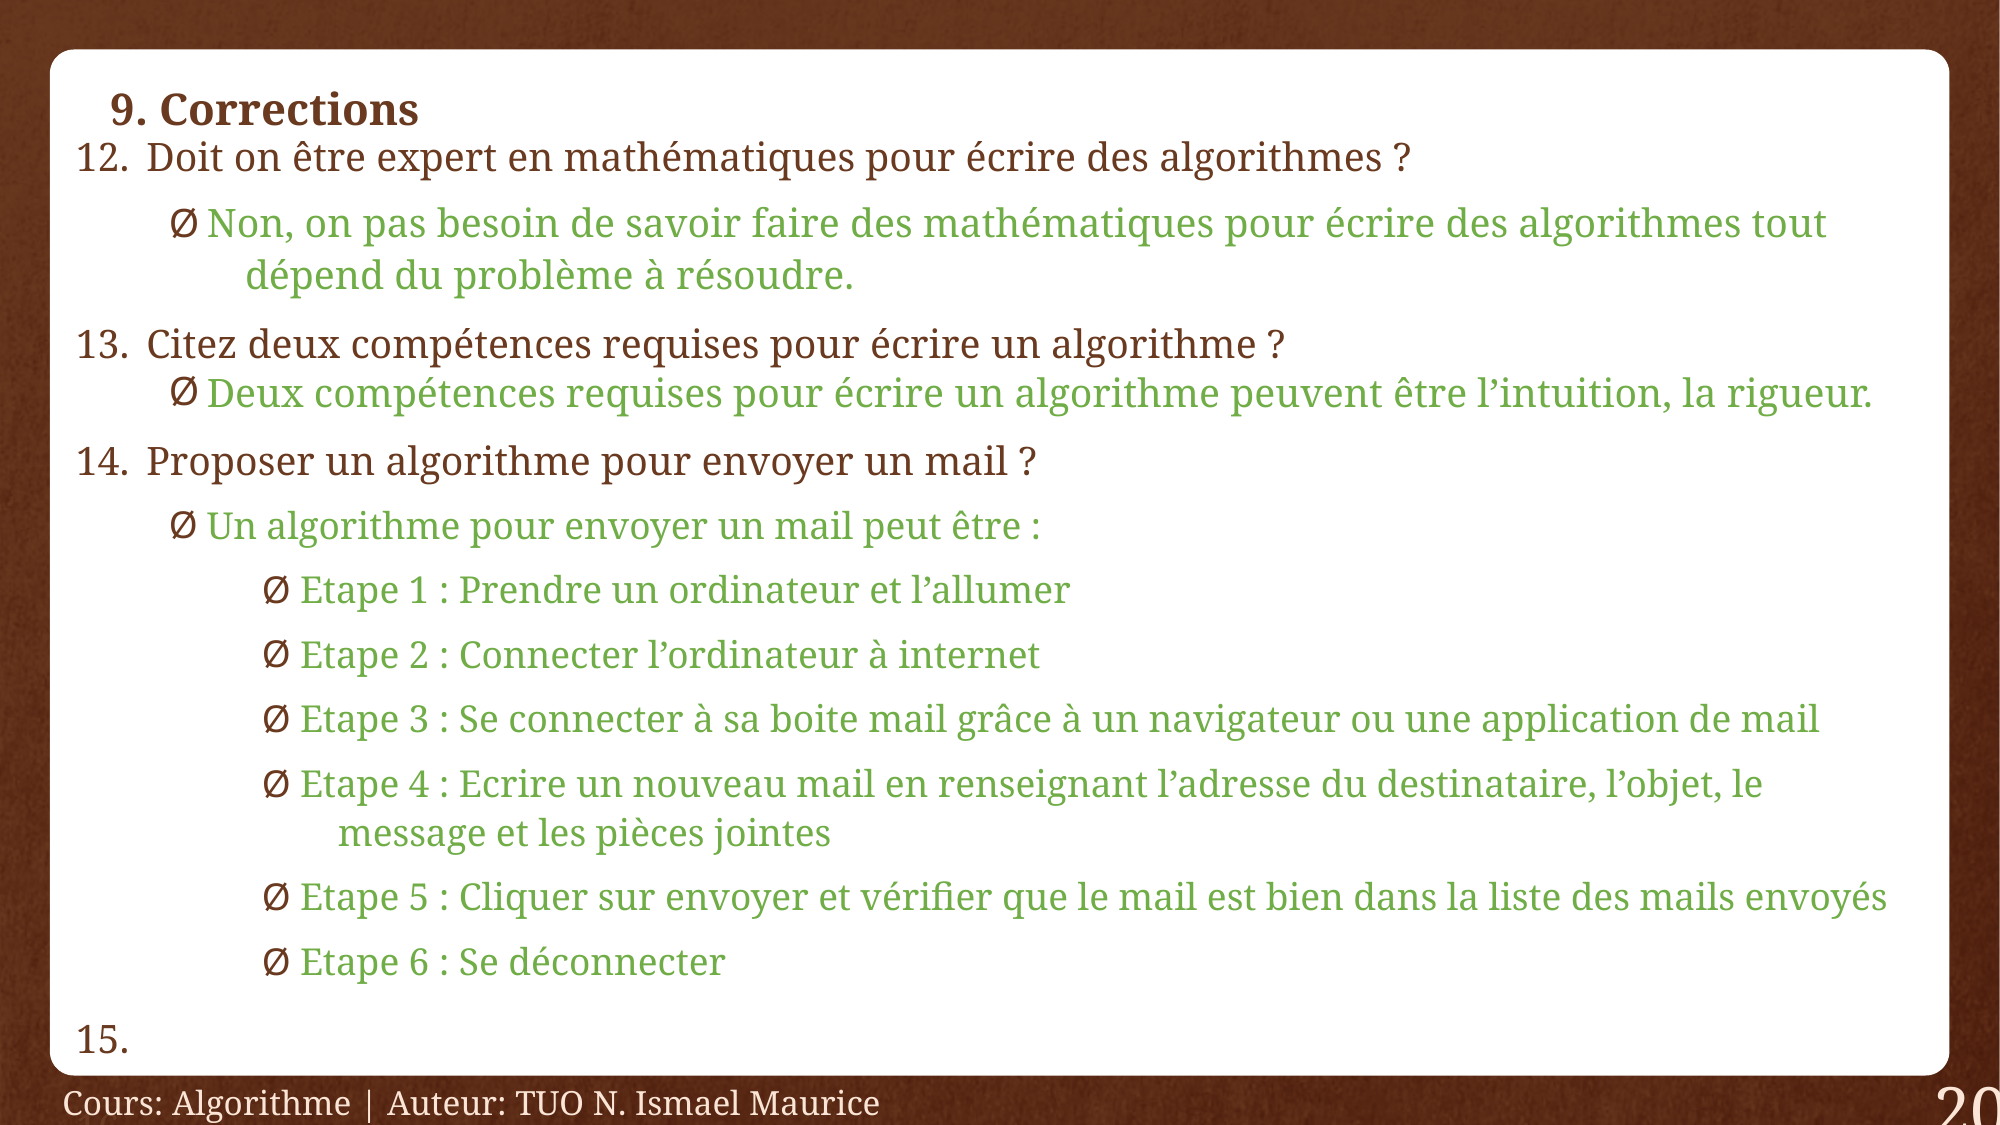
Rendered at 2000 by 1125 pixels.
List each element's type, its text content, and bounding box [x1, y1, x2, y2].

title 9. Corrections [95, 68, 1696, 142]
text_box Cours: Algorithme | Auteur: TUO N. Ismael Maurice [47, 1074, 1264, 1125]
list Doit on être expert en mathématiques pour écrire des algorithmes ? Non, on pas besoin de savoir faire des mathématiques pour écrire des algorithmes tout dépend du problème à résoudre. Citez deux compétences requises pour écrire un algorithme ? Deux compétences requises pour écrire un algorithme peuvent être l’intuition, la rigueur. Proposer un algorithme pour envoyer un mail ? Un algorithme pour envoyer un mail peut être : Etape 1 : Prendre un ordinateur et l’allumer Etape 2 : Connecter l’ordinateur à internet Etape 3 : Se connecter à sa boite mail grâce à un navigateur ou une application de mail Etape 4 : Ecrire un nouveau mail en renseignant l’adresse du destinataire, l’objet, le message et les pièces jointes Etape 5 : Cliquer sur envoyer et vérifier que le mail est bien dans la liste des mails envoyés Etape 6 : Se déconnecter [60, 137, 1919, 1062]
text_box [1918, 1061, 2000, 1112]
